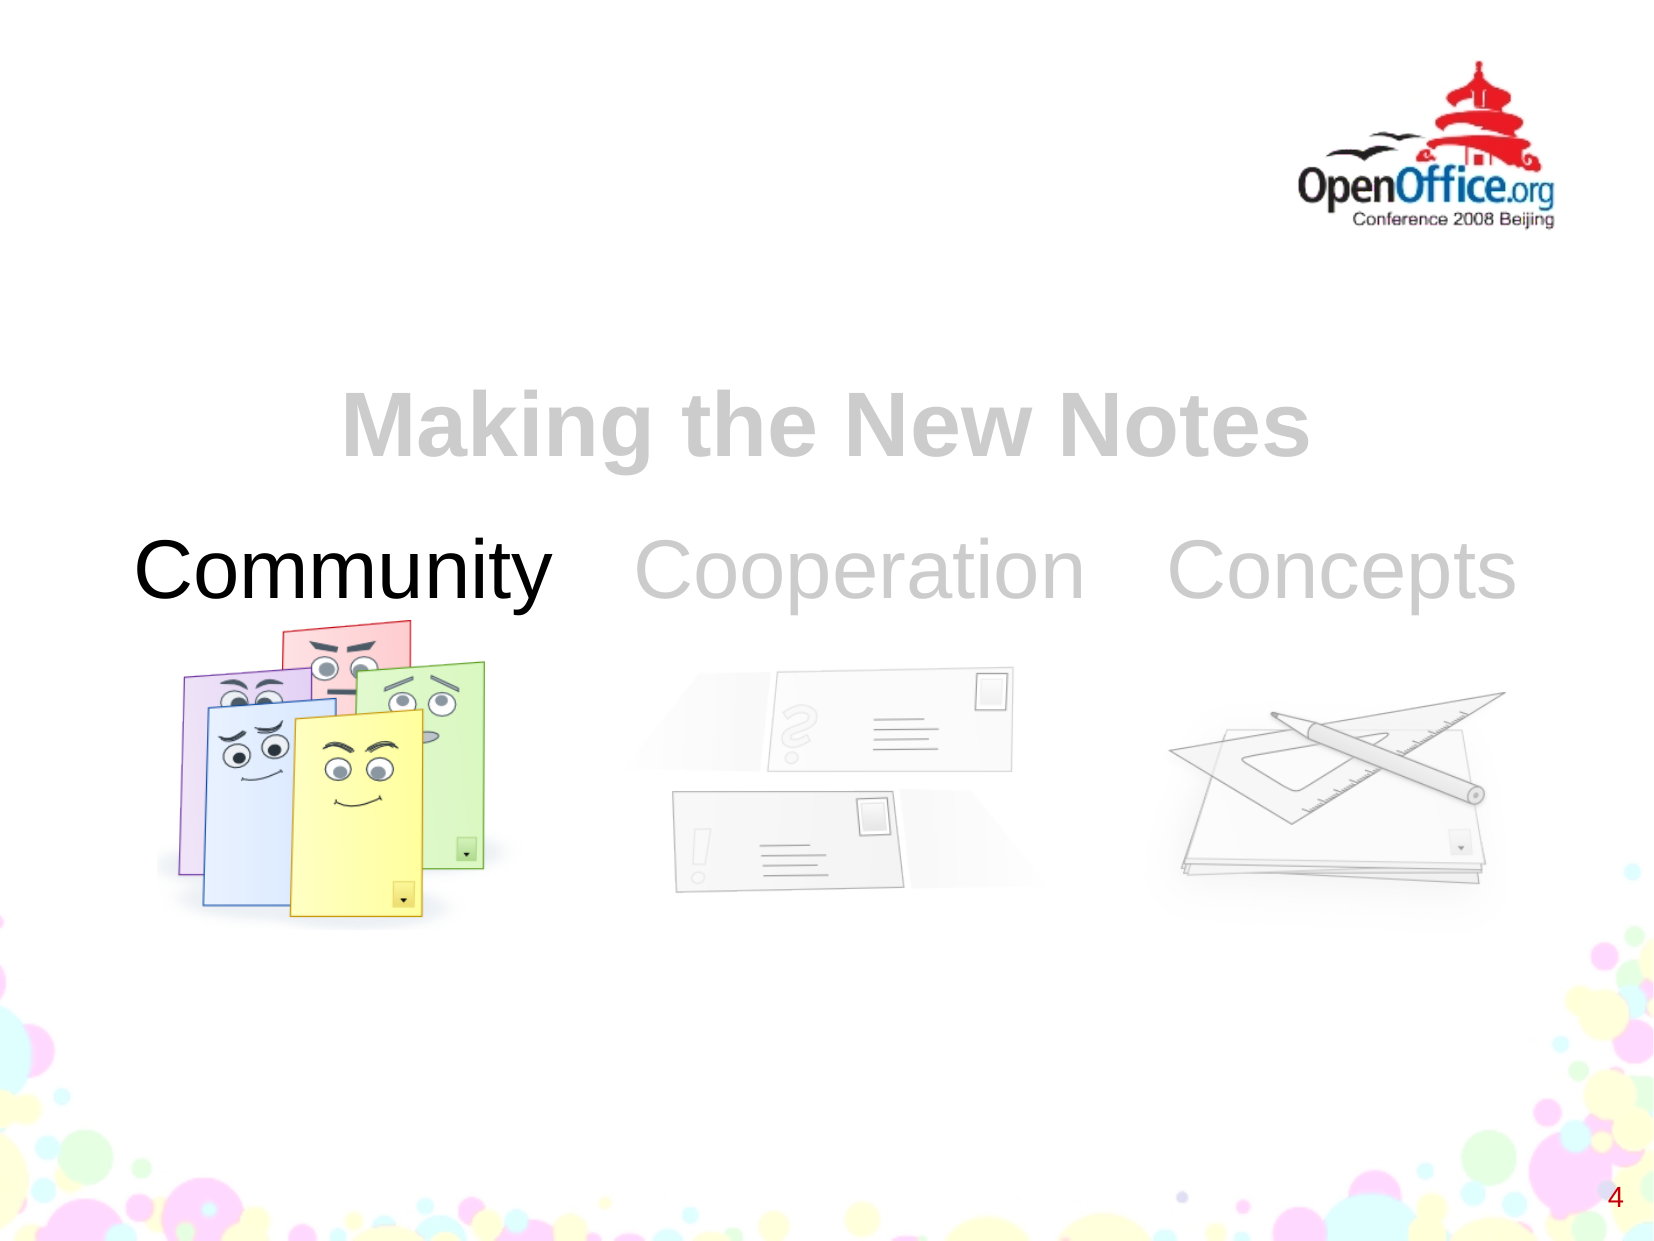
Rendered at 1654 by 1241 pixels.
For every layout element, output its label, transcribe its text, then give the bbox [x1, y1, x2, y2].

picture [1285, 51, 1569, 250]
title Making the New Notes [82, 347, 1571, 450]
picture [1141, 635, 1506, 945]
text_box Community [118, 500, 561, 594]
text_box Concepts [1160, 500, 1534, 594]
picture [624, 625, 1046, 936]
picture [157, 620, 526, 930]
text_box Cooperation [561, 500, 1160, 594]
